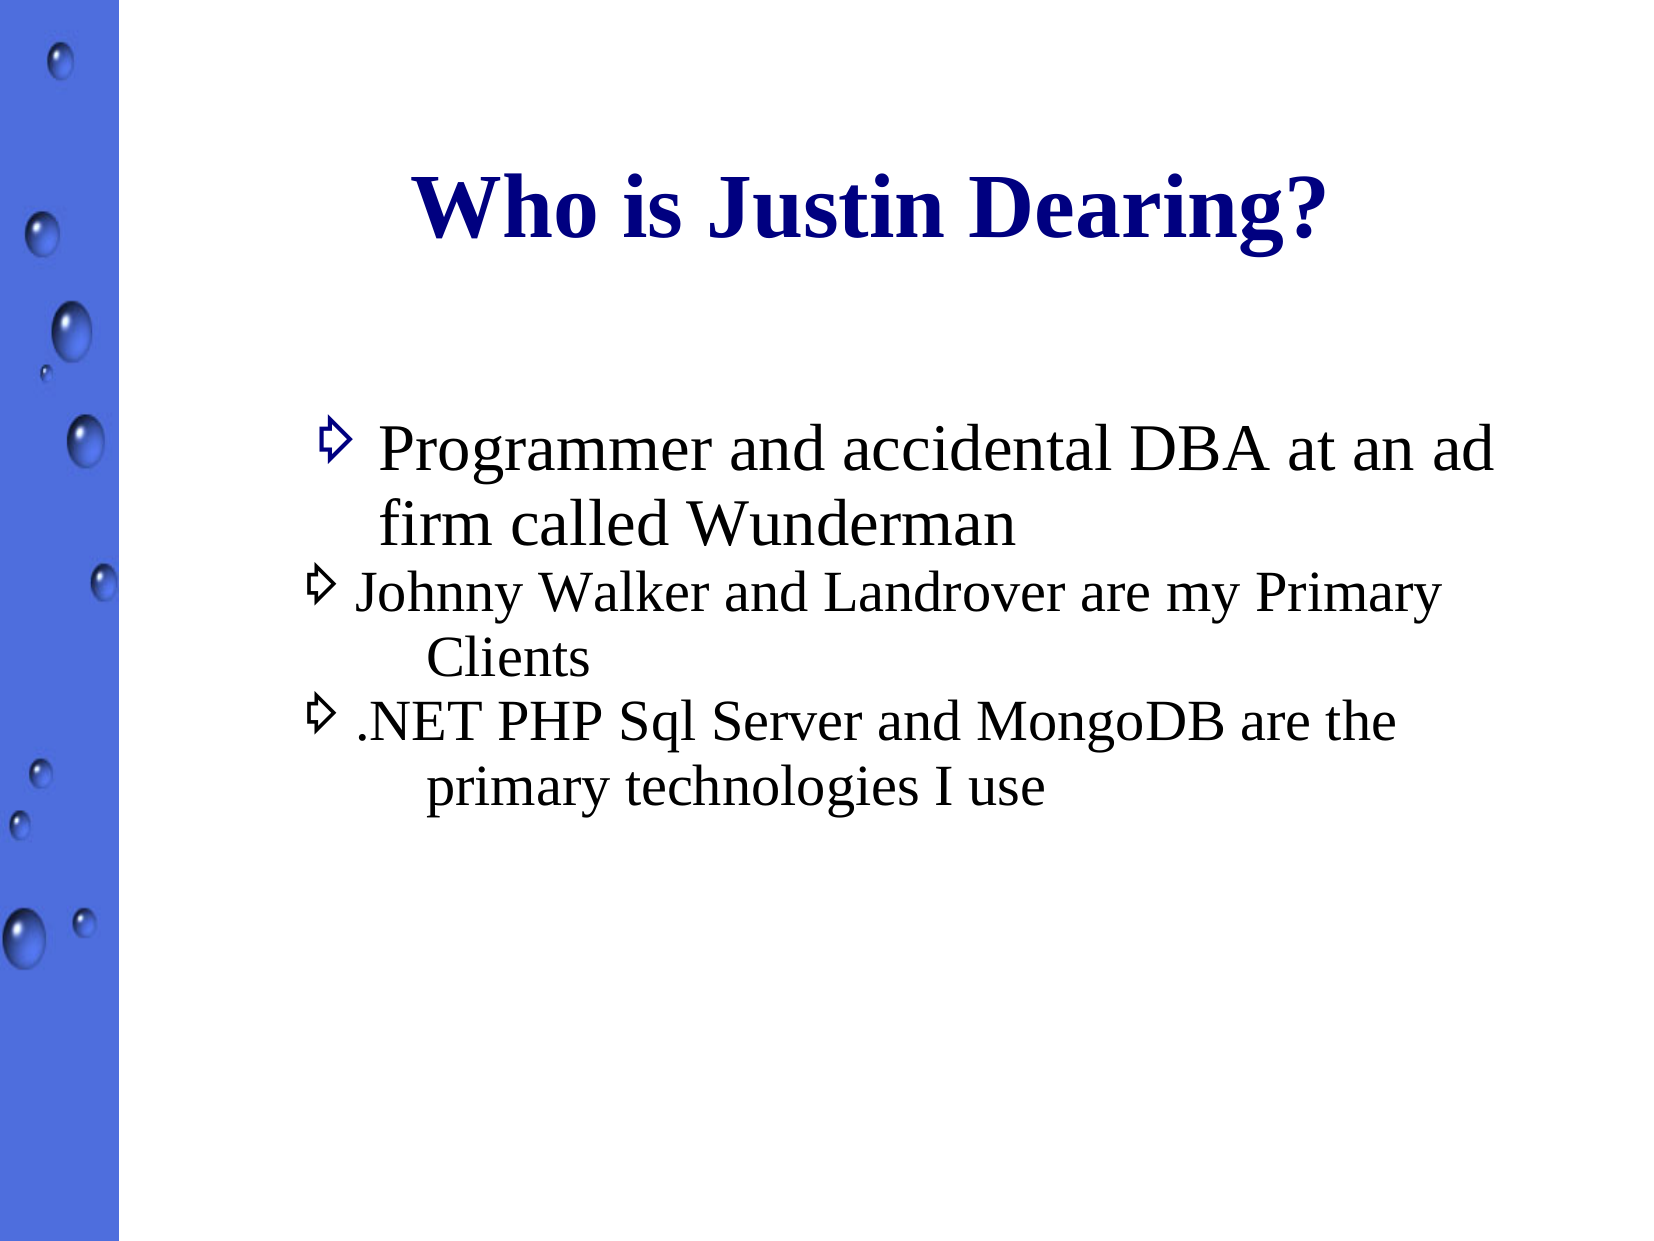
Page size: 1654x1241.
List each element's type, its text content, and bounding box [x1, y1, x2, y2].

picture [0, 0, 119, 1241]
title Who is Justin Dearing? [209, 102, 1534, 311]
list Programmer and accidental DBA at an ad firm called Wunderman Johnny Walker and Landrover are my Primary Clients .NET PHP Sql Server and MongoDB are the primary technologies I use [296, 411, 1558, 1193]
